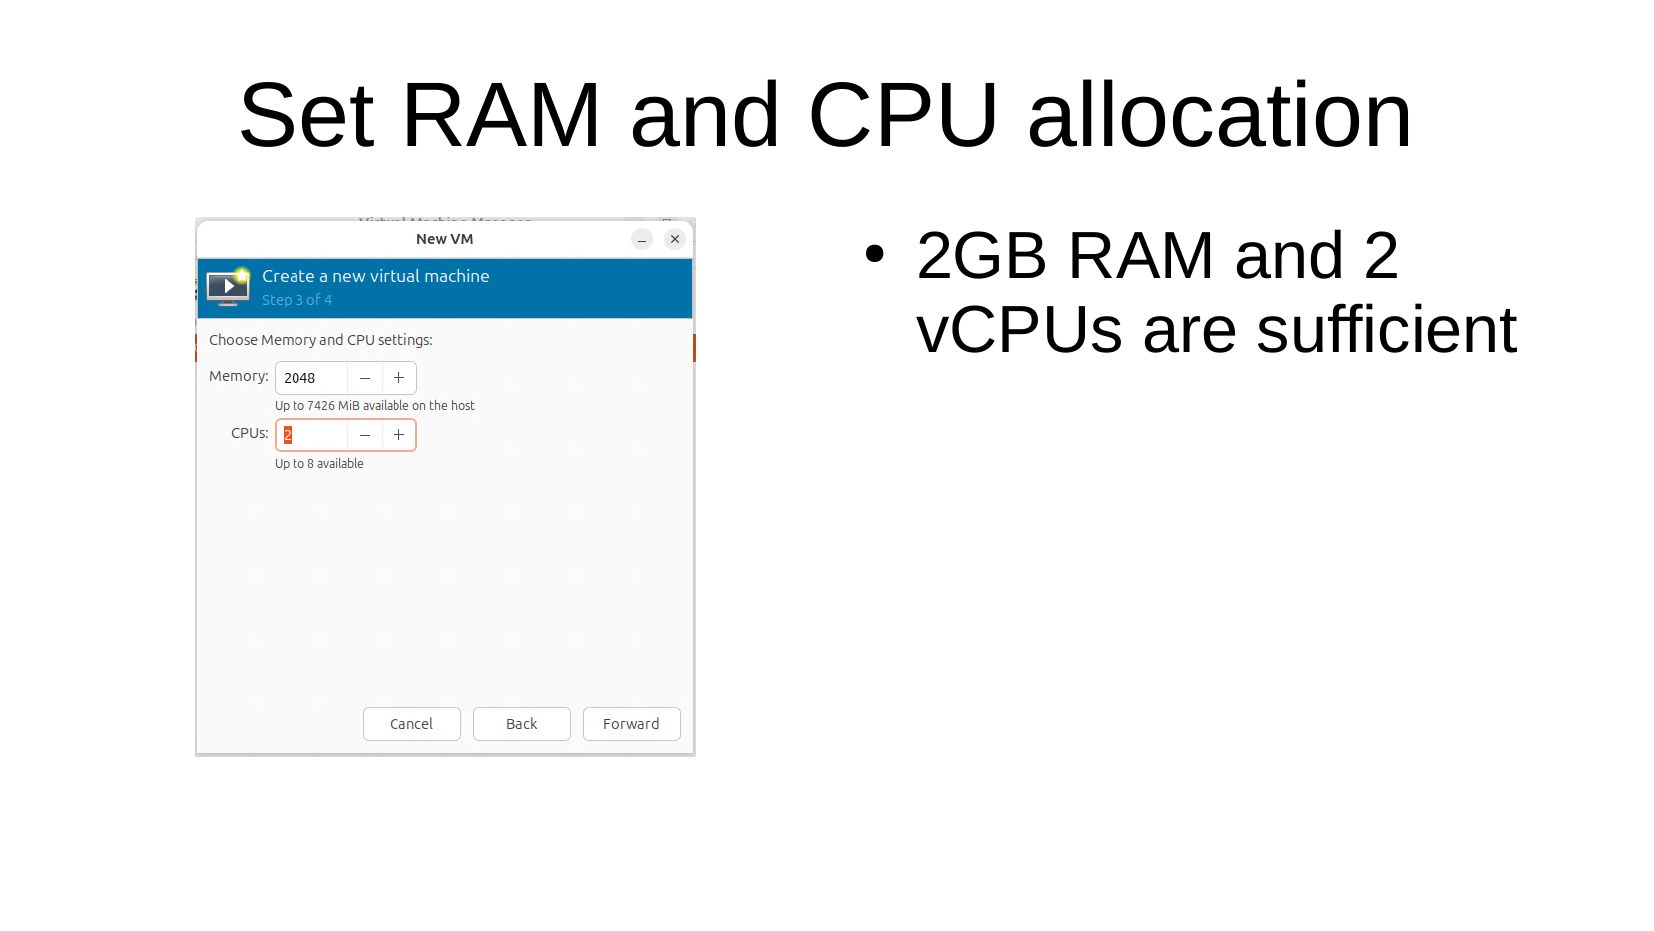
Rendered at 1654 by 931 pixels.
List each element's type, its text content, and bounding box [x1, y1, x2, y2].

title Set RAM and CPU allocation [82, 37, 1571, 193]
list 2GB RAM and 2 vCPUs are sufficient [845, 217, 1572, 758]
picture [195, 217, 696, 758]
